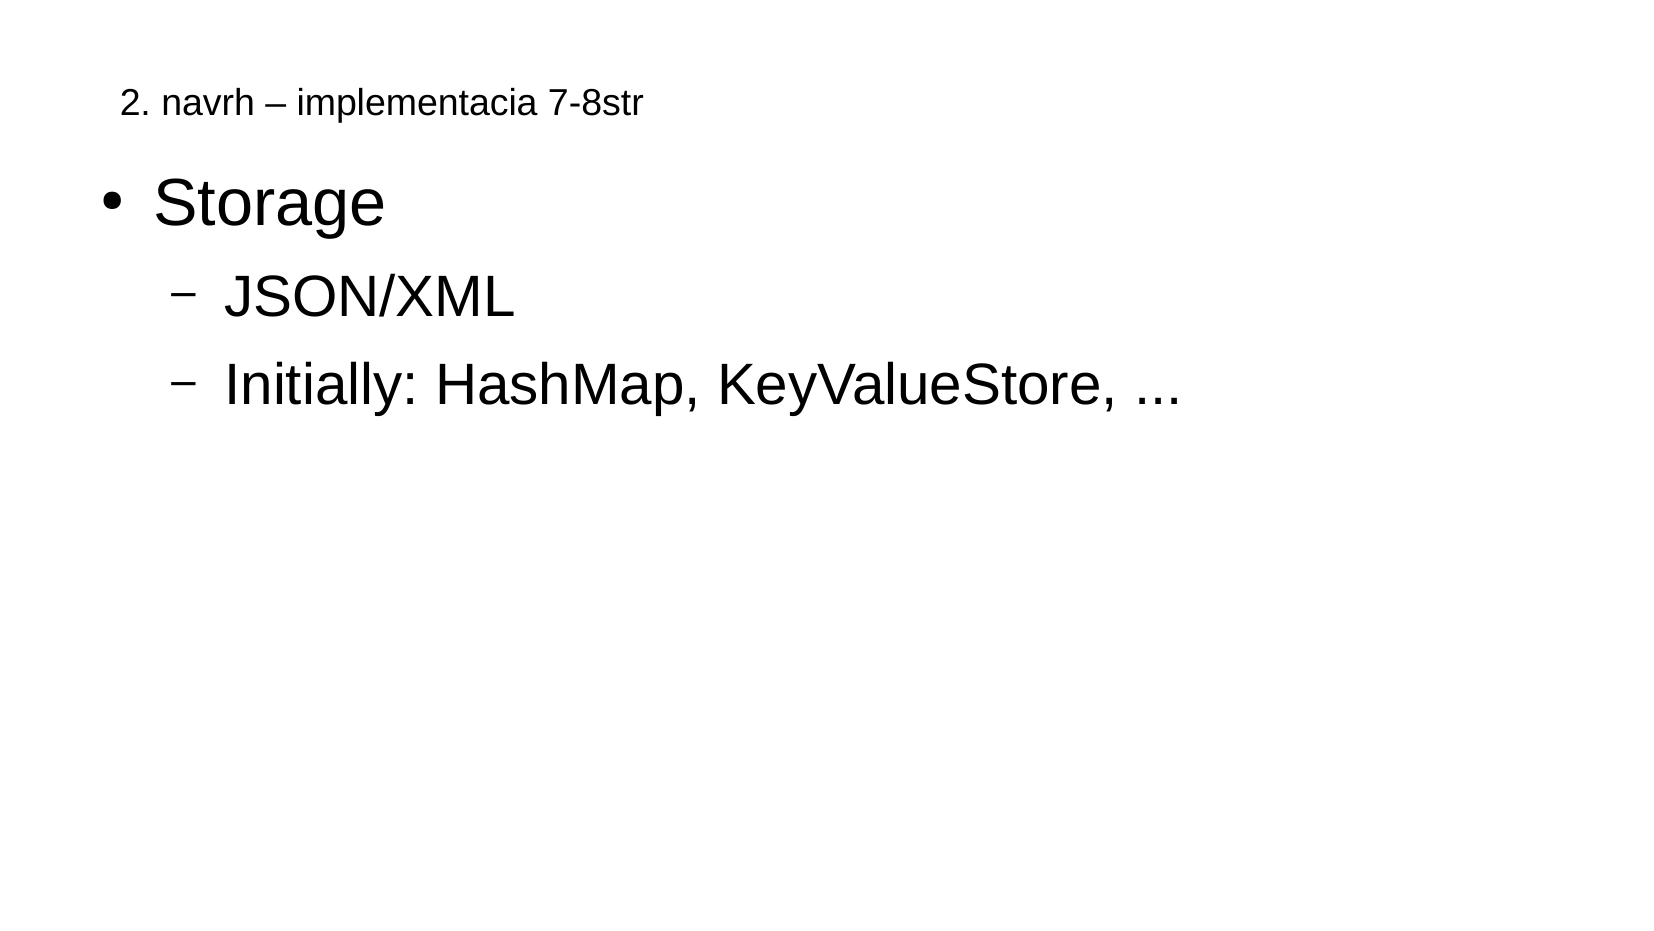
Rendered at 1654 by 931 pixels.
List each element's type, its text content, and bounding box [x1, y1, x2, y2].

text_box 2. navrh – implementacia 7-8str [105, 74, 659, 131]
list Storage JSON/XML Initially: HashMap, KeyValueStore, ... [82, 165, 1571, 863]
